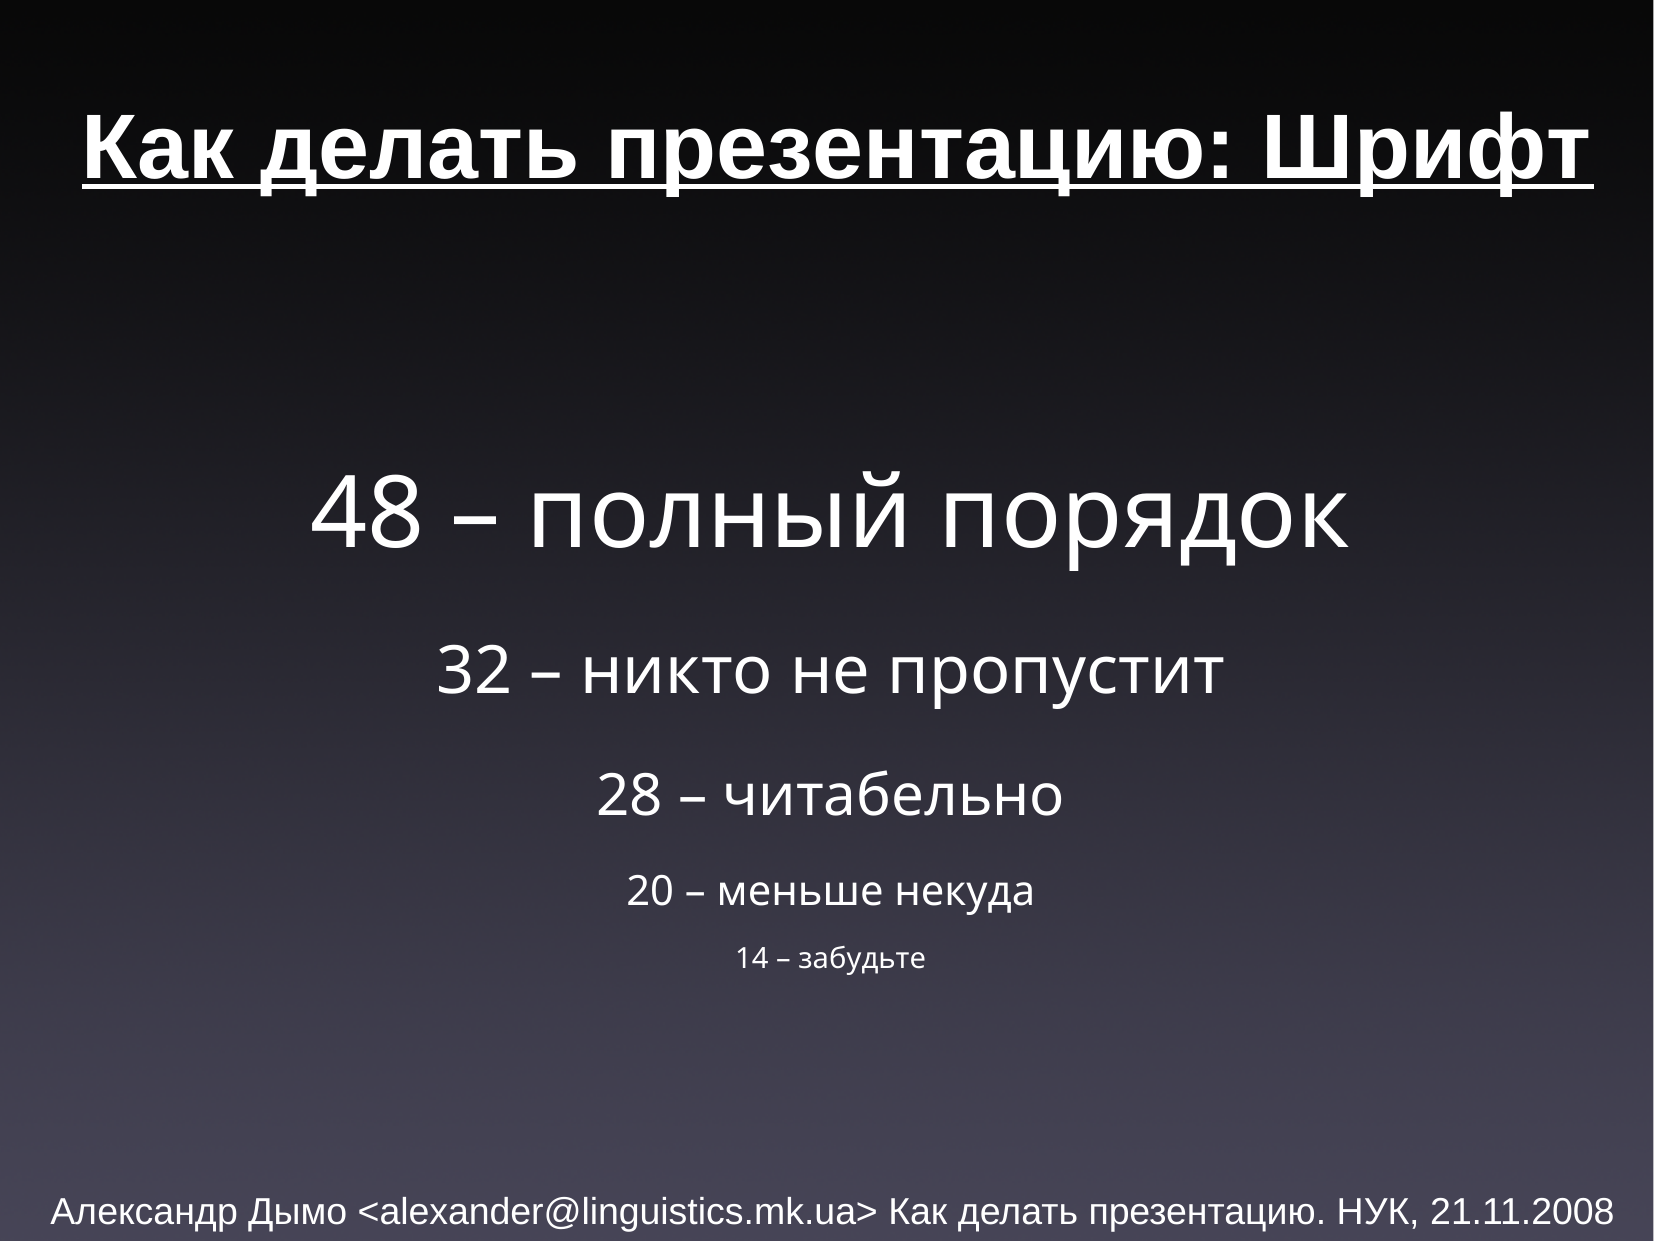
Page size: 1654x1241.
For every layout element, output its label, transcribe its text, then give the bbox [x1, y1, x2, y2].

title Как делать презентацию: Шрифт [31, 43, 1644, 251]
picture [0, 0, 1654, 1241]
text_box Александр Дымо <alexander@linguistics.mk.ua> Как делать презентацию. НУК, 21.11.2008 [35, 1183, 1631, 1240]
subtitle 48 – полный порядок 32 – никто не пропустит 28 – читабельно 20 – меньше некуда 14 – забудьте [86, 224, 1575, 1125]
